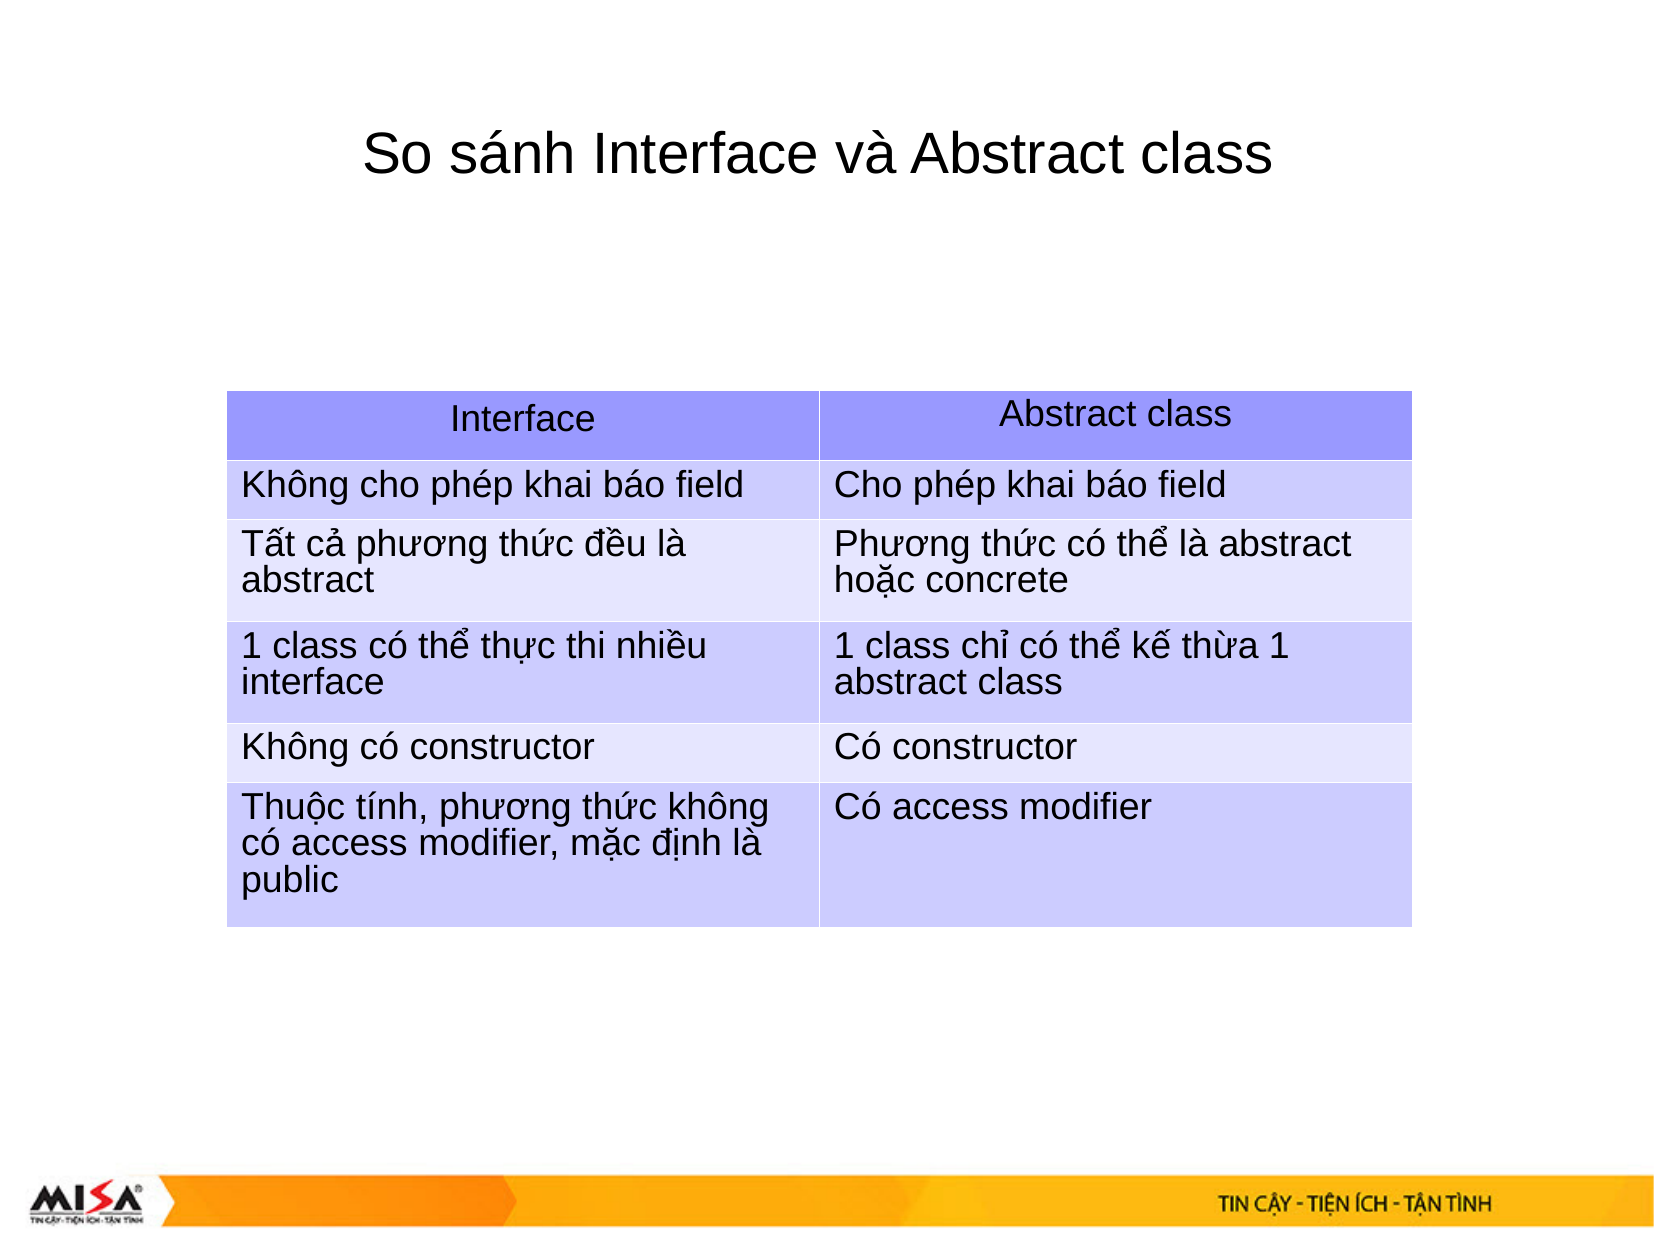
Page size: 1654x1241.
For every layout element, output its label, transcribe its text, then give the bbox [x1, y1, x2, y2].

table_cell Cho phép khai báo field [820, 461, 1412, 519]
table_header Abstract class [820, 391, 1412, 460]
table_header Interface [227, 391, 819, 460]
title So sánh Interface và Abstract class [82, 49, 1571, 257]
table_cell 1 class chỉ có thể kế thừa 1 abstract class [820, 622, 1412, 723]
table_cell 1 class có thể thực thi nhiều interface [227, 622, 819, 723]
table_cell Có access modifier [820, 783, 1412, 927]
table_cell Phương thức có thể là abstract hoặc concrete [820, 520, 1412, 621]
table_cell Thuộc tính, phương thức không có access modifier, mặc định là public [227, 783, 819, 927]
picture [0, 0, 1654, 1241]
table_cell Tất cả phương thức đều là abstract [227, 520, 819, 621]
table_cell Không cho phép khai báo field [227, 461, 819, 519]
table_cell Không có constructor [227, 724, 819, 782]
table_cell Có constructor [820, 724, 1412, 782]
